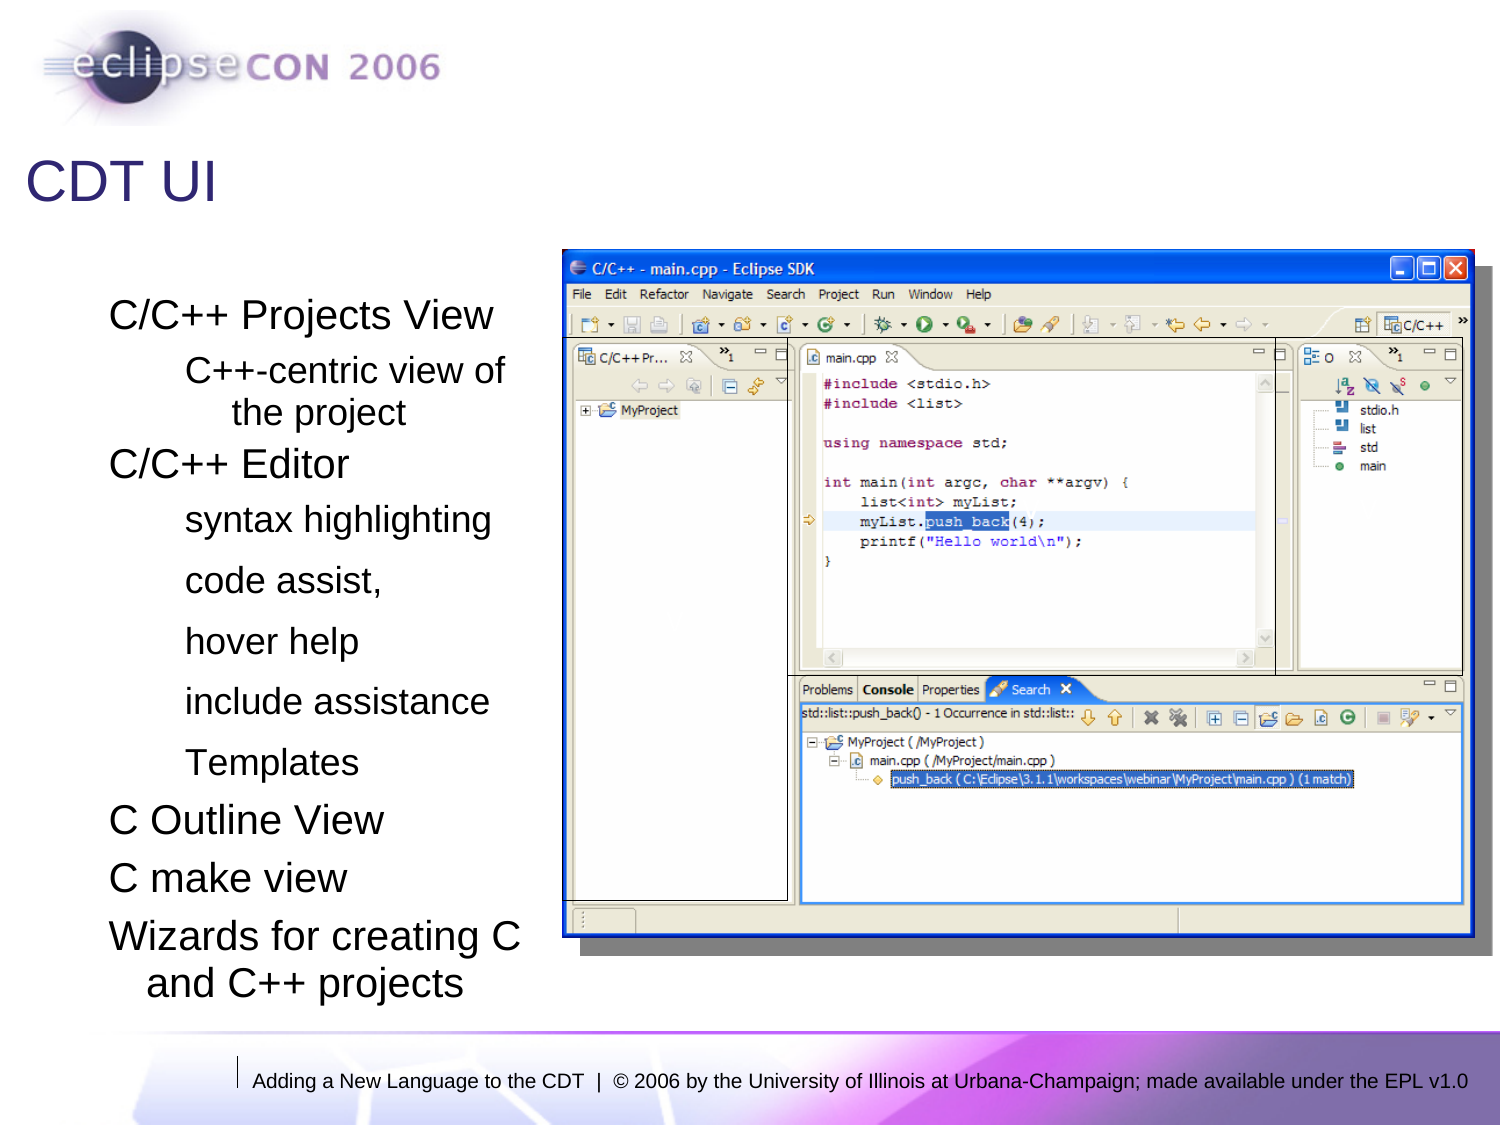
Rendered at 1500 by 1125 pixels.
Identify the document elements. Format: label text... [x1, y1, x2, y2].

text_box v [562, 337, 788, 901]
title CDT UI [25, 142, 1378, 225]
text_box v [787, 337, 1275, 676]
text_box v [1275, 337, 1463, 676]
list C/C++ Projects View C++-centric view of the project C/C++ Editor syntax highlighting code assist, hover help include assistance Templates C Outline View C make view Wizards for creating C and C++ projects [108, 291, 563, 1009]
picture [31, 10, 1040, 126]
picture [0, 1031, 1500, 1125]
picture [562, 249, 1475, 938]
